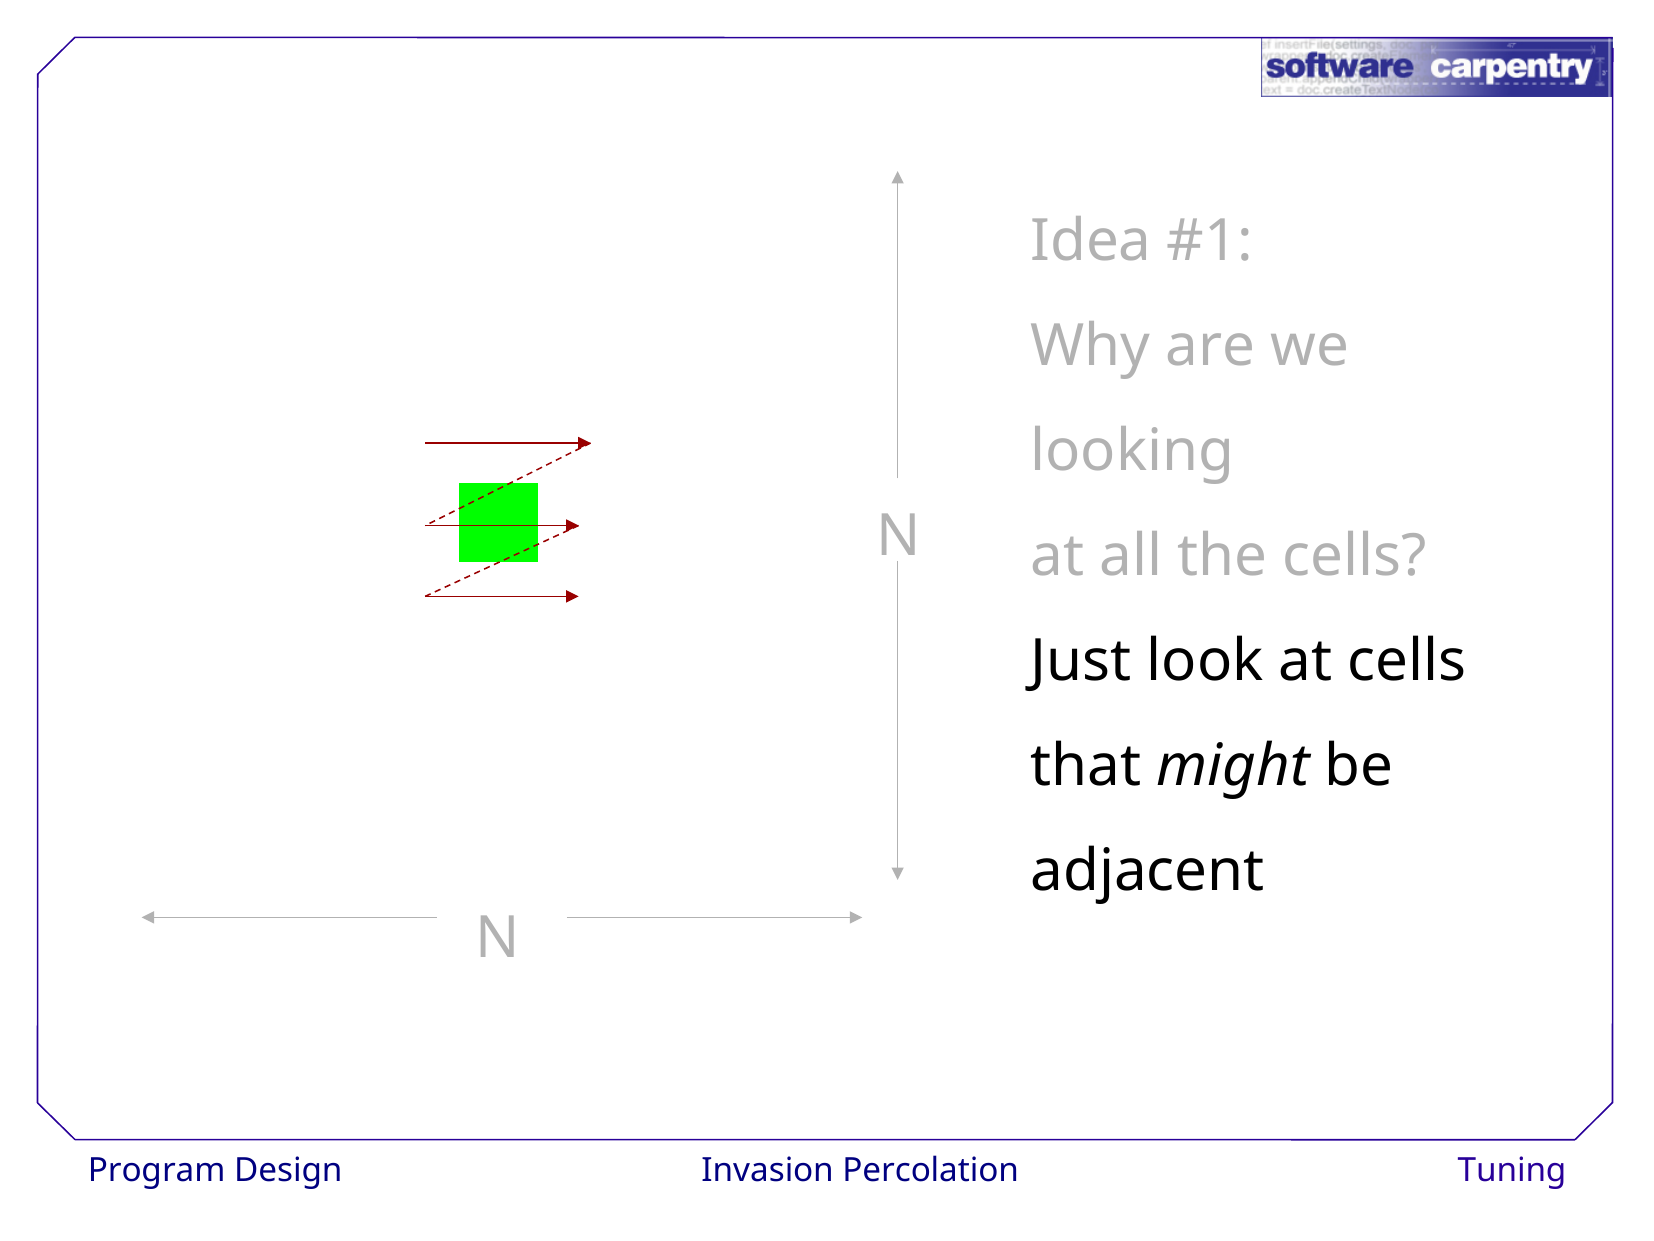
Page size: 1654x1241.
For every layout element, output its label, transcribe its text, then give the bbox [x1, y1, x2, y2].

table_cell [300, 326, 380, 404]
table_header [300, 166, 380, 245]
table_cell [538, 245, 617, 326]
table_cell [775, 641, 855, 720]
table_cell [142, 404, 221, 483]
table_header [696, 166, 775, 245]
table_cell [617, 483, 696, 562]
table_header [221, 166, 300, 245]
table_cell [538, 799, 617, 878]
table_cell [617, 720, 696, 799]
table_cell [617, 326, 696, 404]
table_cell [538, 326, 617, 404]
table_cell [538, 404, 617, 483]
table_header [617, 166, 696, 245]
table_cell [300, 483, 380, 562]
table_cell [617, 641, 696, 720]
table_header [538, 166, 617, 245]
table_cell [300, 799, 380, 878]
table_cell [142, 799, 221, 878]
table_cell [221, 245, 300, 326]
table_header [459, 166, 538, 245]
table_cell [380, 562, 459, 641]
table_cell [617, 799, 696, 878]
text_box N [460, 856, 520, 977]
table_cell [300, 404, 380, 483]
table_header [142, 166, 221, 245]
table_cell [459, 404, 538, 442]
table_cell [538, 720, 617, 799]
table_cell [538, 562, 617, 641]
table_cell [221, 641, 300, 720]
table_cell [380, 404, 459, 483]
table_cell [775, 483, 855, 562]
table_cell [696, 483, 775, 562]
table_cell [696, 326, 775, 404]
table_cell [459, 326, 538, 404]
table_cell [459, 483, 538, 525]
table_cell [380, 641, 459, 720]
table_cell [300, 641, 380, 720]
table_cell [617, 245, 696, 326]
table_cell [459, 444, 538, 483]
table_cell [696, 245, 775, 326]
table_cell [775, 326, 855, 404]
table_cell [221, 483, 300, 562]
table_cell [617, 562, 696, 641]
table_cell [142, 641, 221, 720]
table_cell [380, 245, 459, 326]
table_cell [775, 720, 855, 799]
table_cell [696, 641, 775, 720]
table_cell [221, 326, 300, 404]
table_cell [300, 245, 380, 326]
table_cell [459, 597, 538, 641]
table_cell [300, 720, 380, 799]
table_cell [775, 562, 855, 641]
table_cell [142, 483, 221, 562]
table_cell [775, 799, 855, 878]
table_cell [142, 720, 221, 799]
table_header [380, 166, 459, 245]
text_box N [862, 454, 922, 576]
text_box Idea #1: Why are we looking at all the cells? Just look at cells that might be adjacent [1015, 159, 1580, 910]
table_cell [459, 526, 538, 562]
table_cell [696, 799, 775, 878]
table_cell [775, 404, 855, 483]
table_cell [221, 404, 300, 483]
table_cell [617, 404, 696, 483]
table_cell [538, 483, 617, 562]
table_cell [221, 720, 300, 799]
table_cell [696, 720, 775, 799]
table_cell [380, 326, 459, 404]
table_cell [538, 641, 617, 720]
table_cell [459, 799, 538, 878]
table_cell [459, 562, 538, 596]
table_cell [696, 562, 775, 641]
table_header [775, 166, 855, 245]
table_cell [380, 720, 459, 799]
table_cell [380, 799, 459, 878]
table_cell [142, 326, 221, 404]
table_cell [380, 483, 459, 562]
table_cell [459, 720, 538, 799]
table_cell [459, 641, 538, 720]
table_cell [221, 562, 300, 641]
table_cell [142, 245, 221, 326]
table_cell [142, 562, 221, 641]
table_cell [300, 562, 380, 641]
picture [1261, 39, 1613, 97]
table_cell [221, 799, 300, 878]
table_cell [459, 245, 538, 326]
table_cell [775, 245, 855, 326]
table_cell [696, 404, 775, 483]
